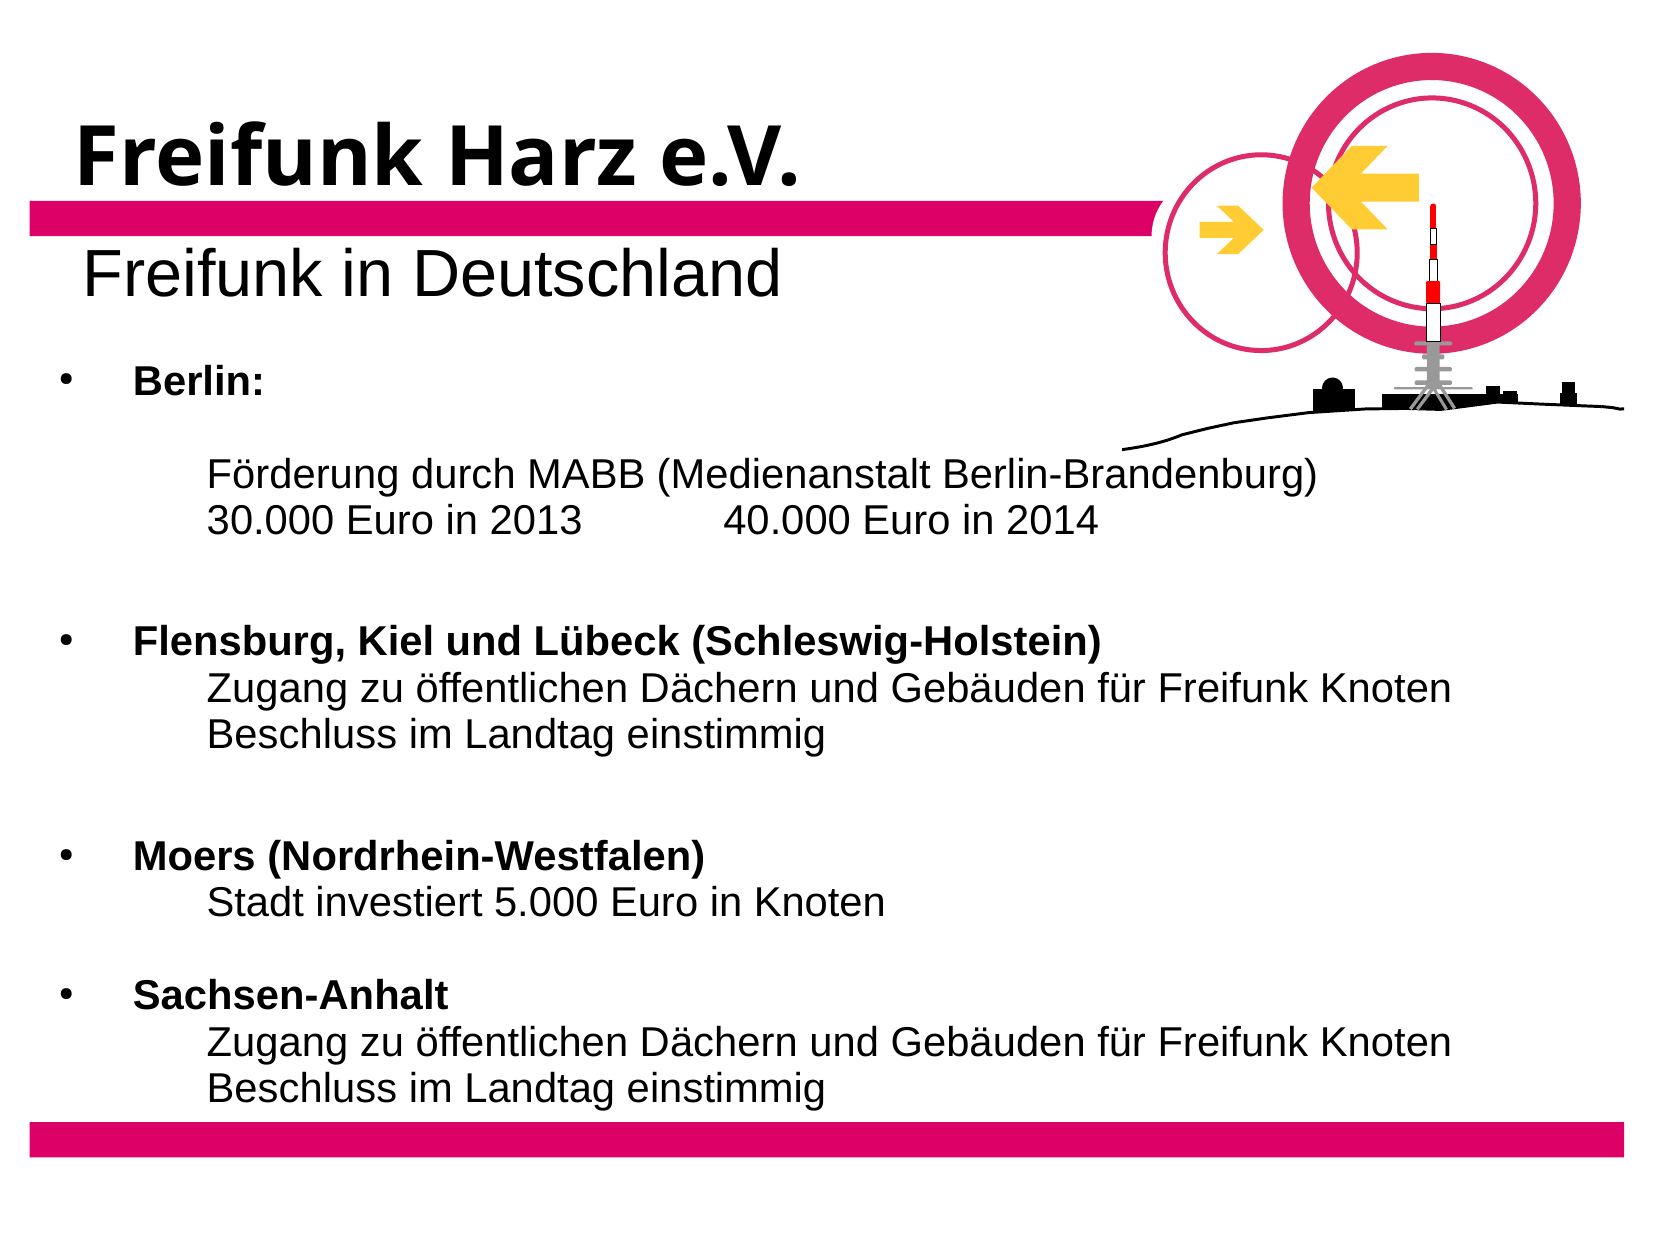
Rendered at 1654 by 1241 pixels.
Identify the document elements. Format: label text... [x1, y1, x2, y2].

subtitle Freifunk in Deutschland Berlin: Förderung durch MABB (Medienanstalt Berlin-Brandenburg) 30.000 Euro in 2013 40.000 Euro in 2014 Flensburg, Kiel und Lübeck (Schleswig-Holstein) Zugang zu öffentlichen Dächern und Gebäuden für Freifunk Knoten Beschluss im Landtag einstimmig Moers (Nordrhein-Westfalen) Stadt investiert 5.000 Euro in Knoten Sachsen-Anhalt Zugang zu öffentlichen Dächern und Gebäuden für Freifunk Knoten Beschluss im Landtag einstimmig [59, 236, 1571, 1158]
